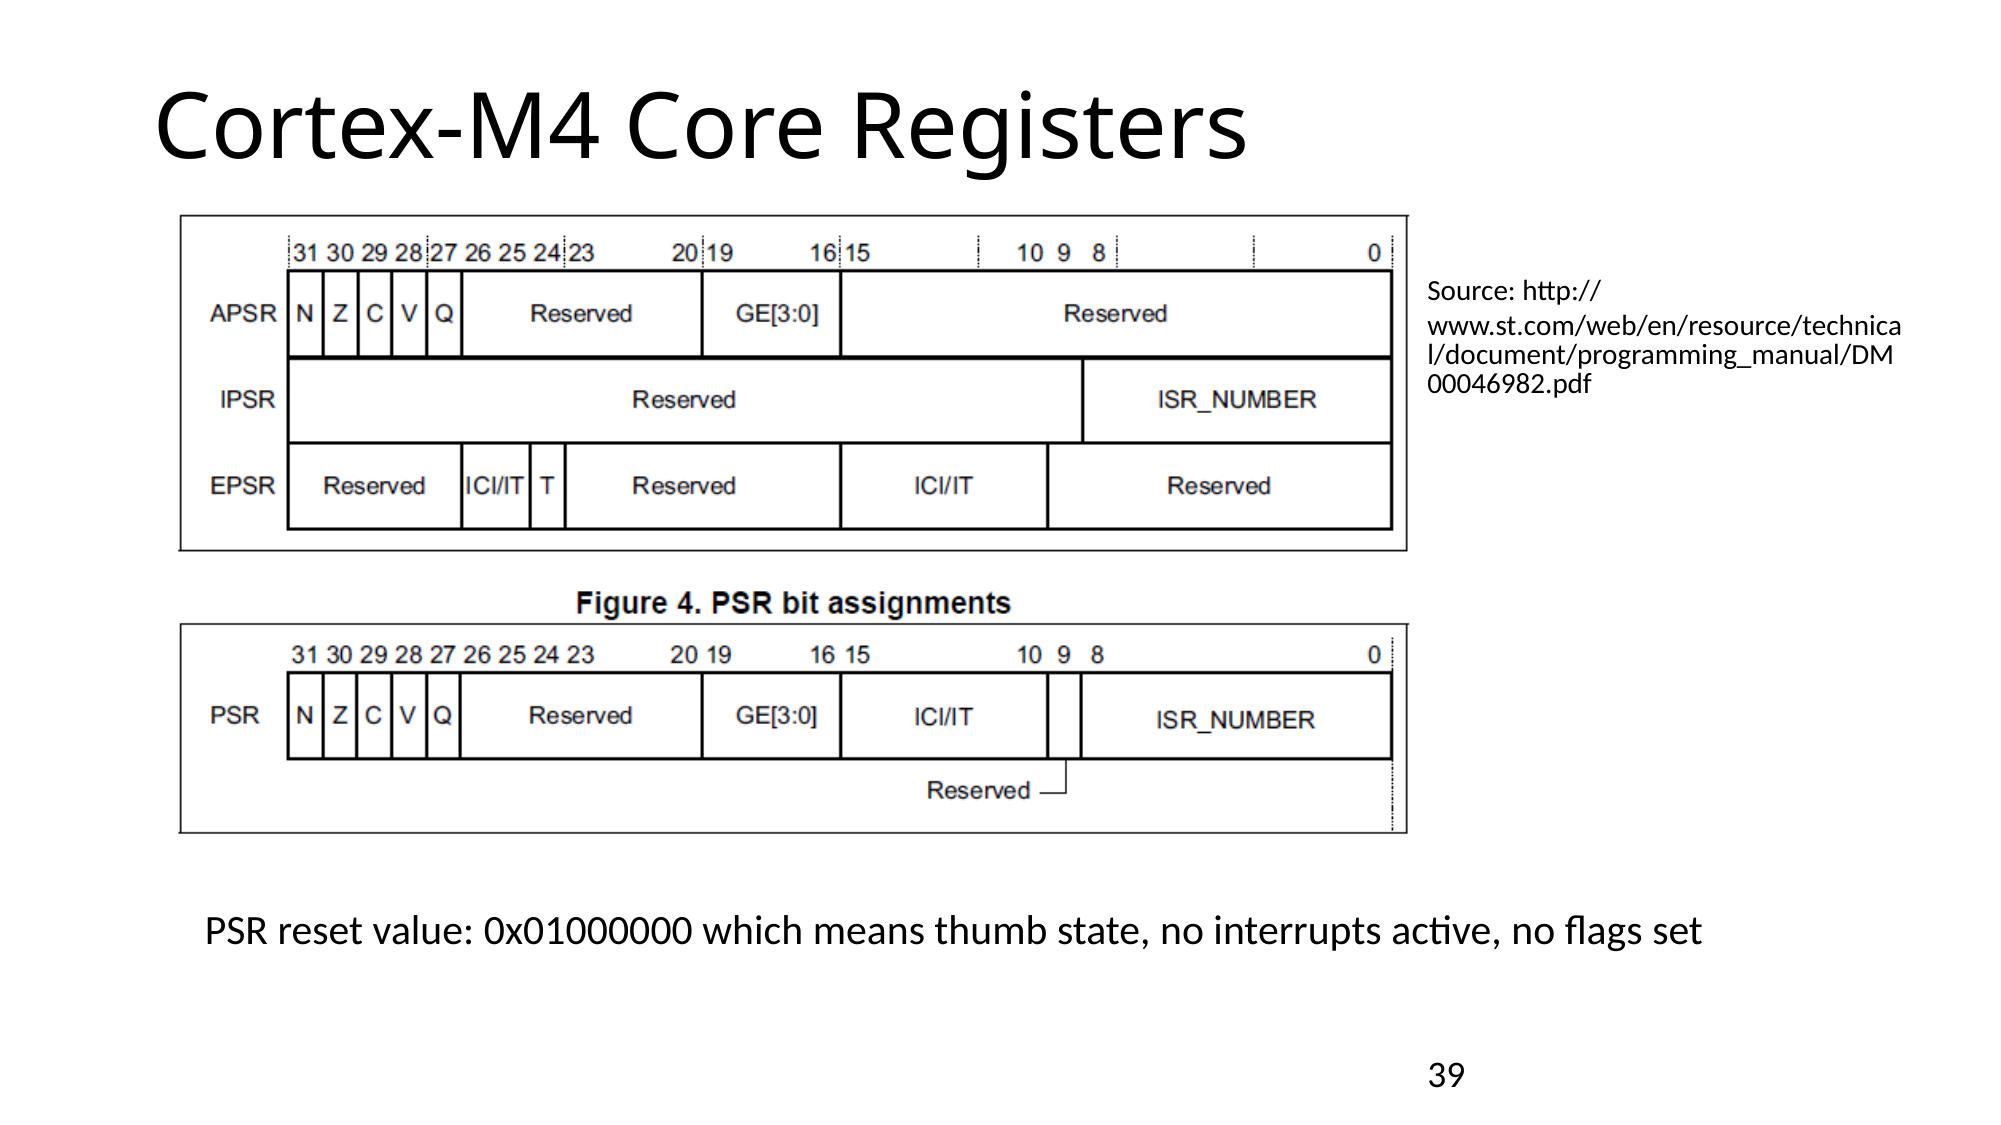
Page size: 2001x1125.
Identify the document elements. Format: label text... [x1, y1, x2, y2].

text_box PSR reset value: 0x01000000 which means thumb state, no interrupts active, no flags set [190, 895, 1719, 961]
text_box Cortex-M4 Core Registers [138, 59, 1265, 184]
text_box Source: http://www.st.com/web/en/resource/technical/document/programming_manual/DM00046982.pdf [1412, 228, 1920, 384]
picture [177, 212, 1411, 842]
slide_number <number> [1412, 1042, 1863, 1103]
